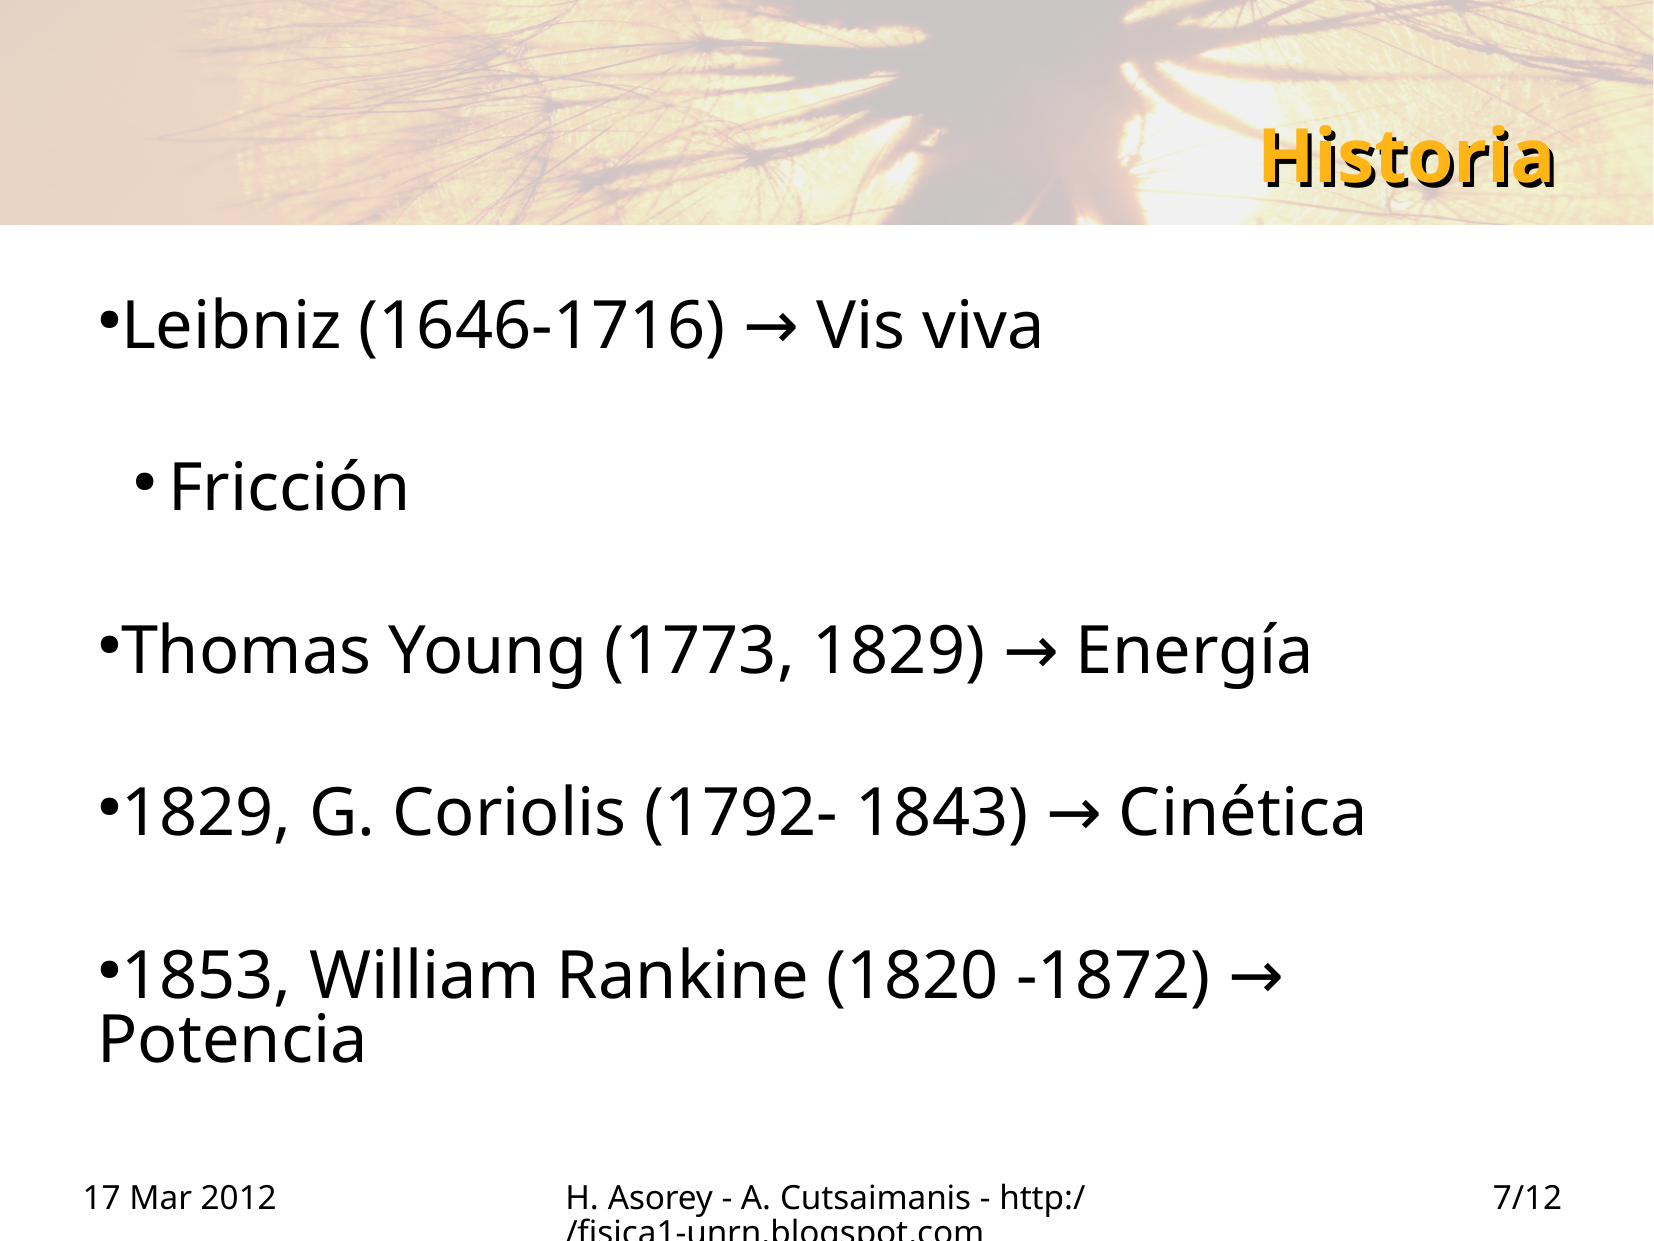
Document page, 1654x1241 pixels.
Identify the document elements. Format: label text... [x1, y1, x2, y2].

text_box Leibniz (1646-1716) → Vis viva Fricción Thomas Young (1773, 1829) → Energía 1829, G. Coriolis (1792- 1843) → Cinética 1853, William Rankine (1820 -1872) → Potencia [82, 289, 1571, 1198]
title Historia [82, 49, 1571, 257]
picture [0, 0, 1654, 225]
